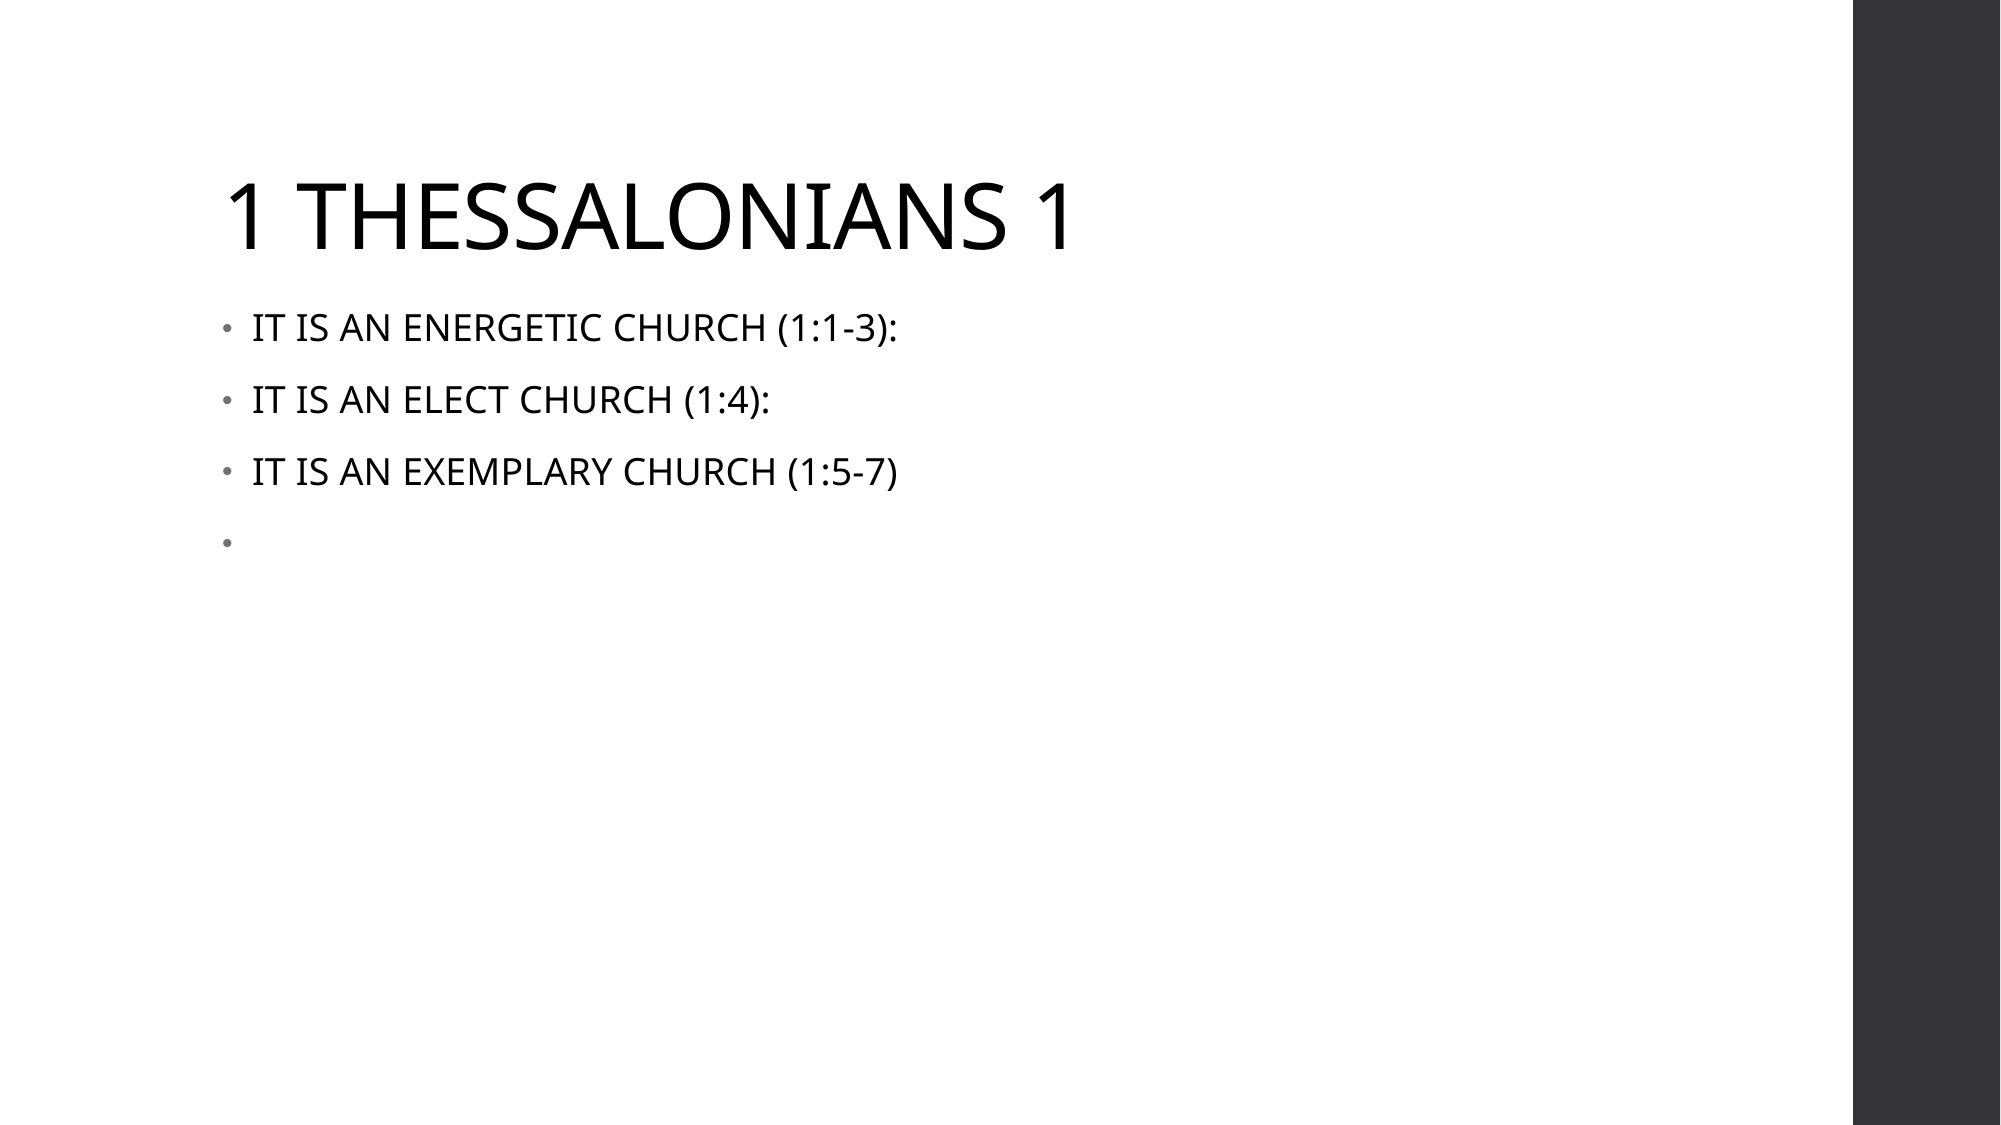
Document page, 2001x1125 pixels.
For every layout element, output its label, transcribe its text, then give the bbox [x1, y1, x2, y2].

list IT IS AN ENERGETIC CHURCH (1:1-3): IT IS AN ELECT CHURCH (1:4): IT IS AN EXEMPLARY CHURCH (1:5-7) [206, 299, 1617, 1014]
title 1 THESSALONIANS 1 [206, 60, 1797, 278]
